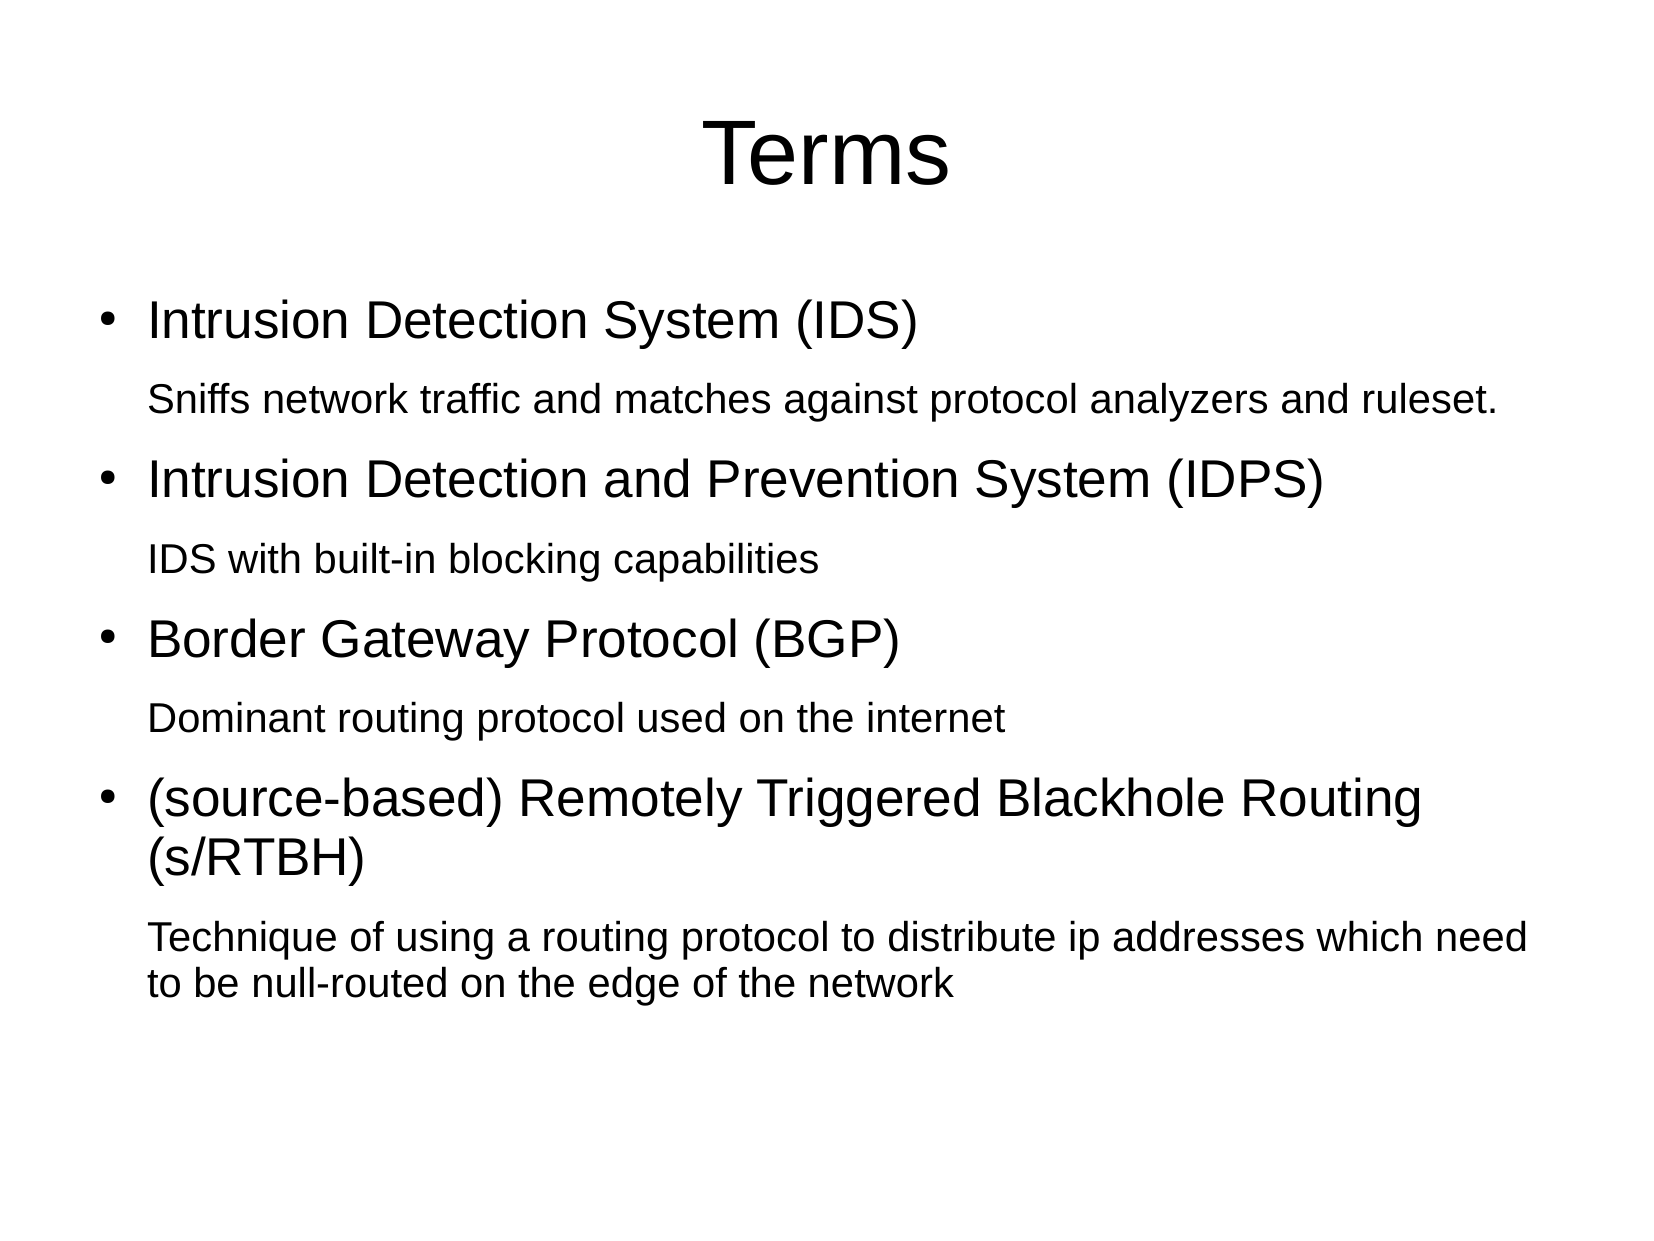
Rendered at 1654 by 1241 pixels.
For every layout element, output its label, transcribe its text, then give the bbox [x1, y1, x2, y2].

title Terms [82, 49, 1571, 257]
list Intrusion Detection System (IDS) Sniffs network traffic and matches against protocol analyzers and ruleset. Intrusion Detection and Prevention System (IDPS) IDS with built-in blocking capabilities Border Gateway Protocol (BGP) Dominant routing protocol used on the internet (source-based) Remotely Triggered Blackhole Routing (s/RTBH) Technique of using a routing protocol to distribute ip addresses which need to be null-routed on the edge of the network [82, 290, 1571, 1010]
